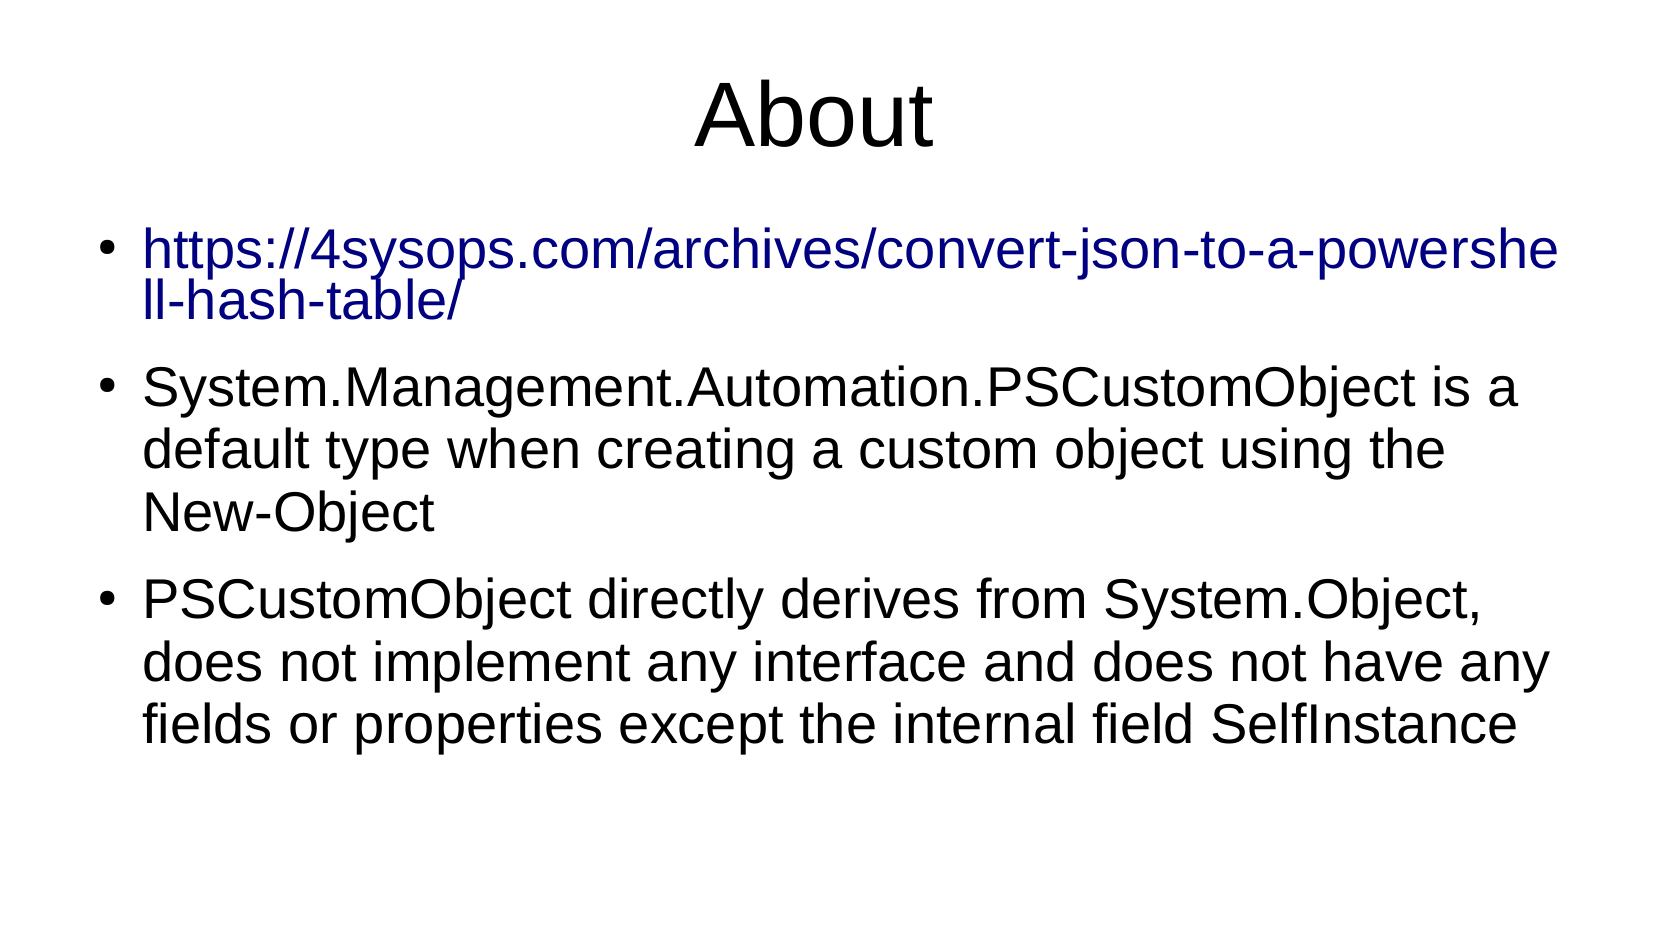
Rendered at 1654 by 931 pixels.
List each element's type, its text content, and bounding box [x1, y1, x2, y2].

list https://4sysops.com/archives/convert-json-to-a-powershell-hash-table/ System.Management.Automation.PSCustomObject is a default type when creating a custom object using the New-Object PSCustomObject directly derives from System.Object, does not implement any interface and does not have any fields or properties except the internal field SelfInstance [82, 217, 1571, 758]
title About [82, 37, 1571, 193]
